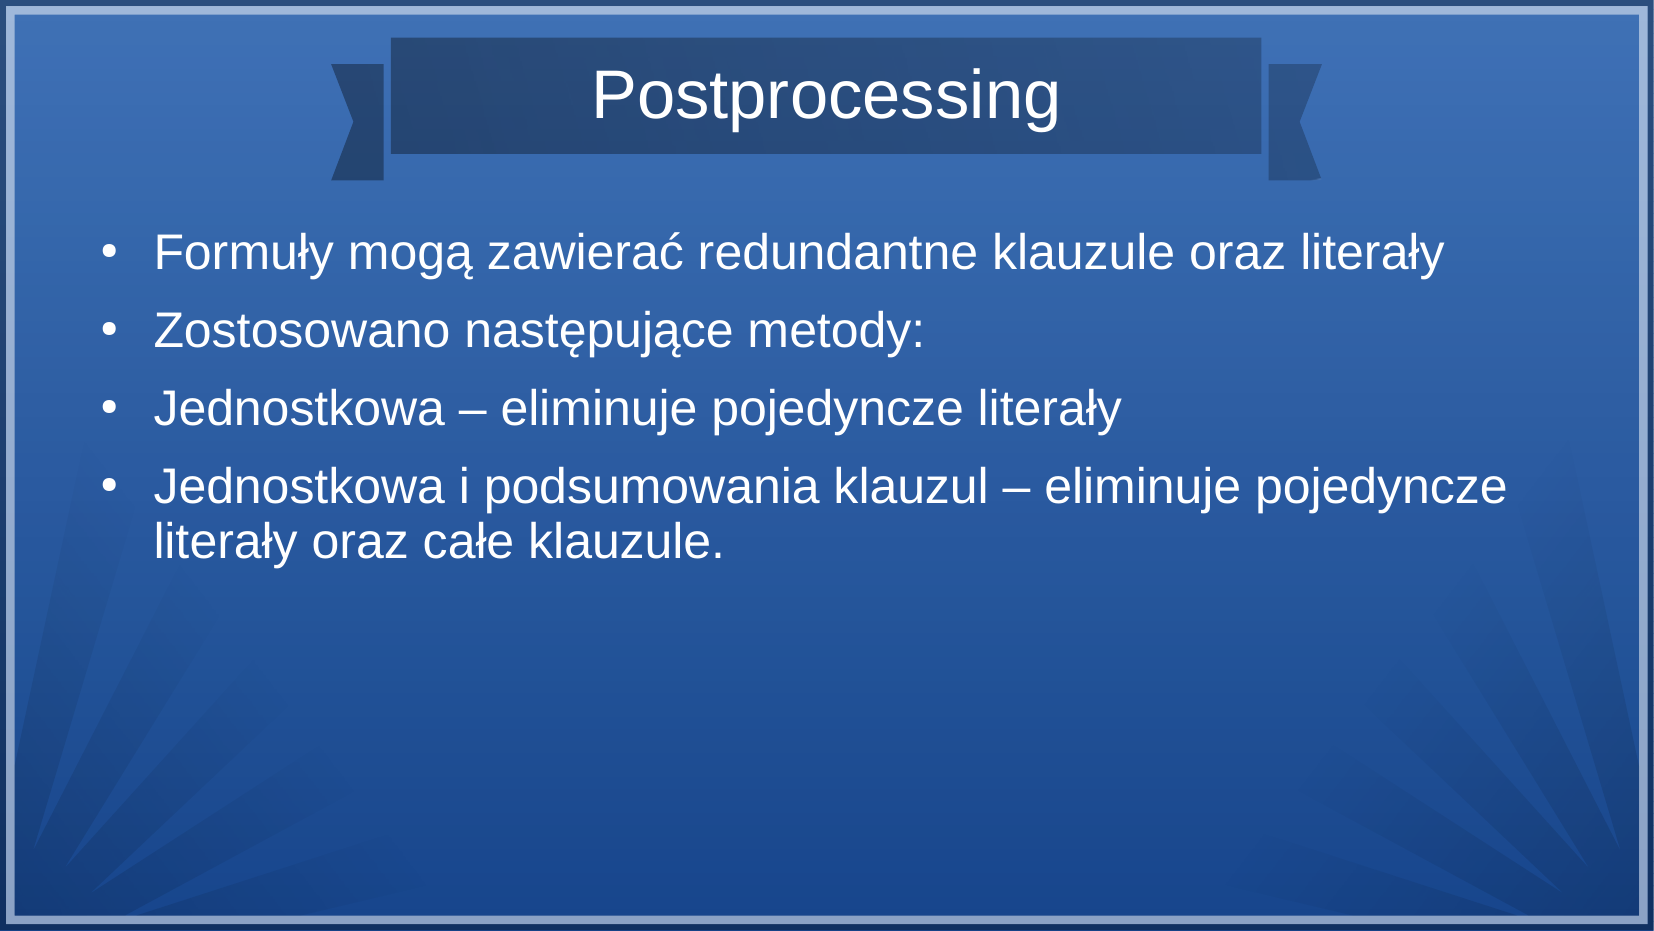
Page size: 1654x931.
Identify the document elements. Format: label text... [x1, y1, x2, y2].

title Postprocessing [389, 35, 1264, 154]
list Formuły mogą zawierać redundantne klauzule oraz literały Zostosowano następujące metody: Jednostkowa – eliminuje pojedyncze literały Jednostkowa i podsumowania klauzul – eliminuje pojedyncze literały oraz całe klauzule. [82, 224, 1571, 848]
